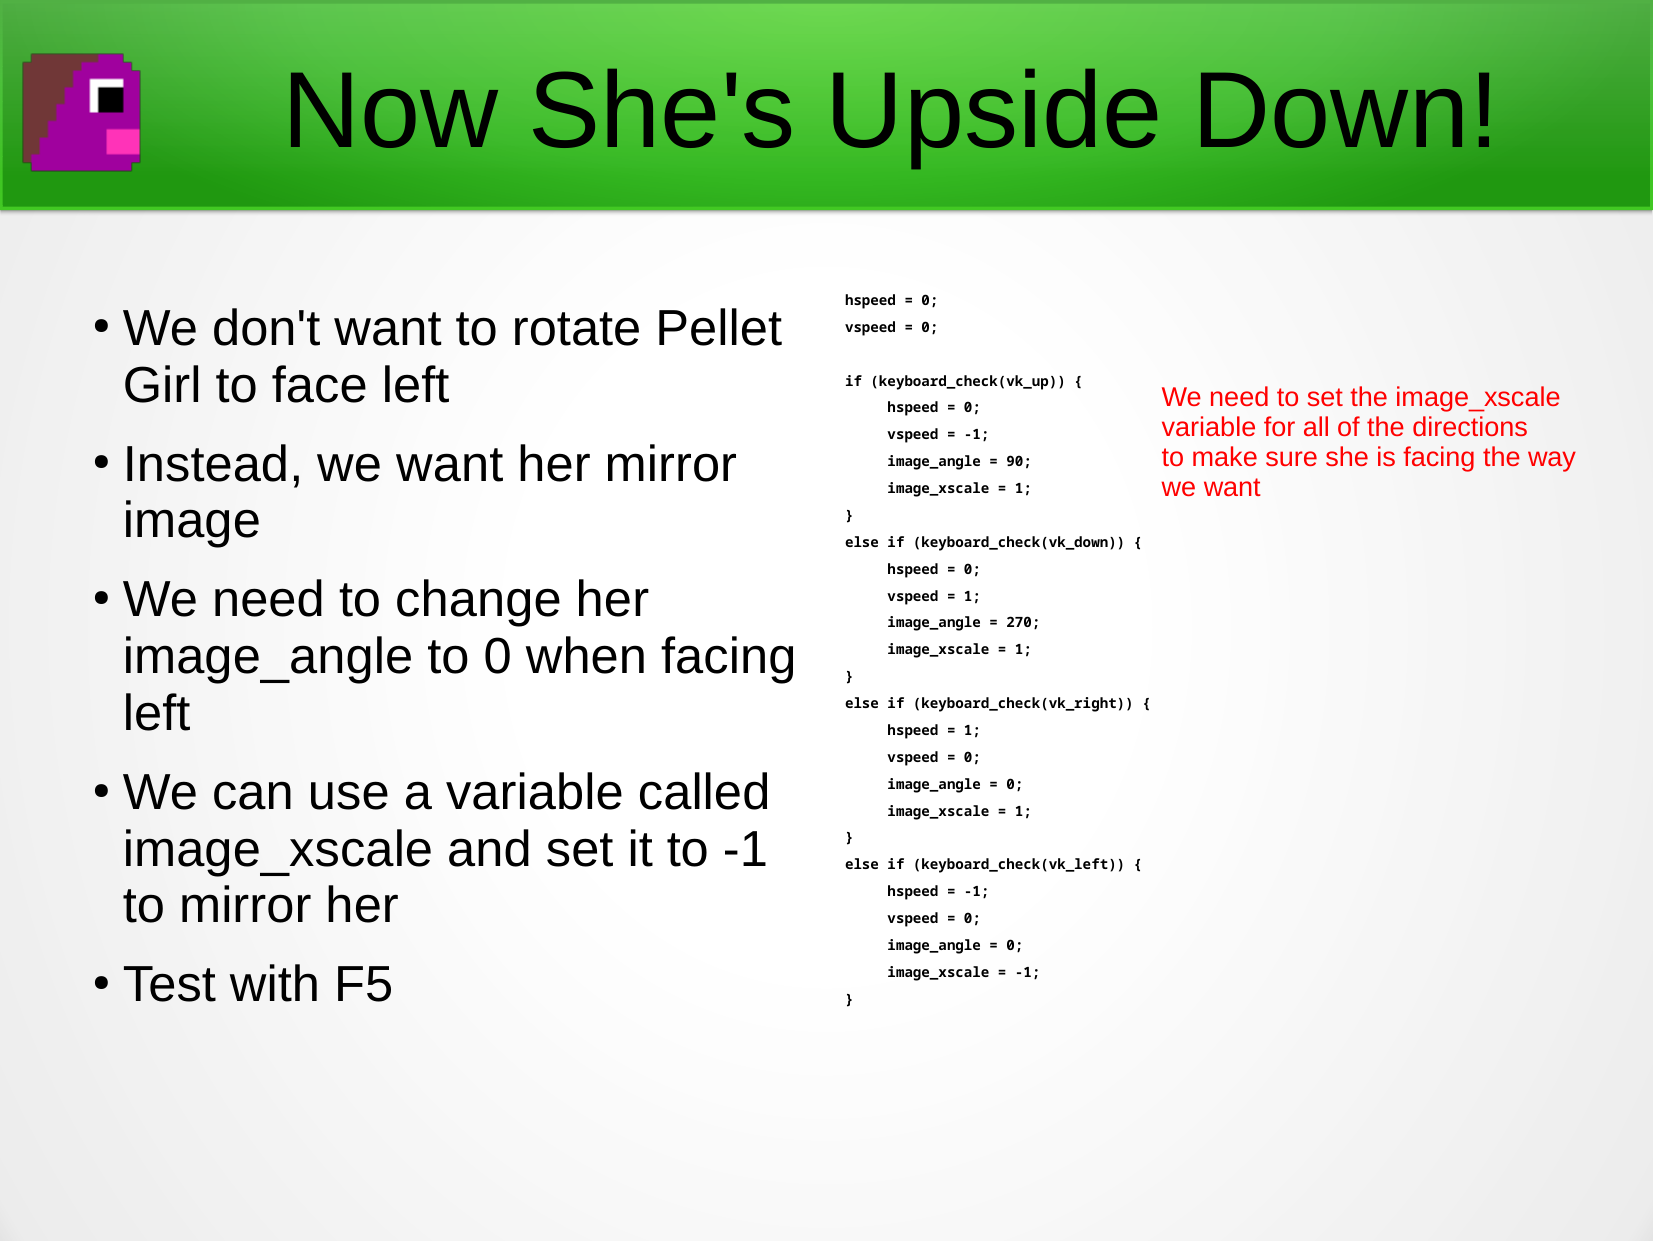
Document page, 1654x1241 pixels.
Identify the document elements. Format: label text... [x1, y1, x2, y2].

list hspeed = 0; vspeed = 0; if (keyboard_check(vk_up)) { hspeed = 0; vspeed = -1; image_angle = 90; image_xscale = 1; } else if (keyboard_check(vk_down)) { hspeed = 0; vspeed = 1; image_angle = 270; image_xscale = 1; } else if (keyboard_check(vk_right)) { hspeed = 1; vspeed = 0; image_angle = 0; image_xscale = 1; } else if (keyboard_check(vk_left)) { hspeed = -1; vspeed = 0; image_angle = 0; image_xscale = -1; } [844, 290, 1571, 1010]
list We don't want to rotate Pellet Girl to face left Instead, we want her mirror image We need to change her image_angle to 0 when facing left We can use a variable called image_xscale and set it to -1 to mirror her Test with F5 [82, 299, 809, 1019]
text_box We need to set the image_xscale variable for all of the directions to make sure she is facing the way we want [1146, 374, 1591, 511]
picture [15, 46, 148, 180]
title Now She's Upside Down! [148, 30, 1636, 190]
